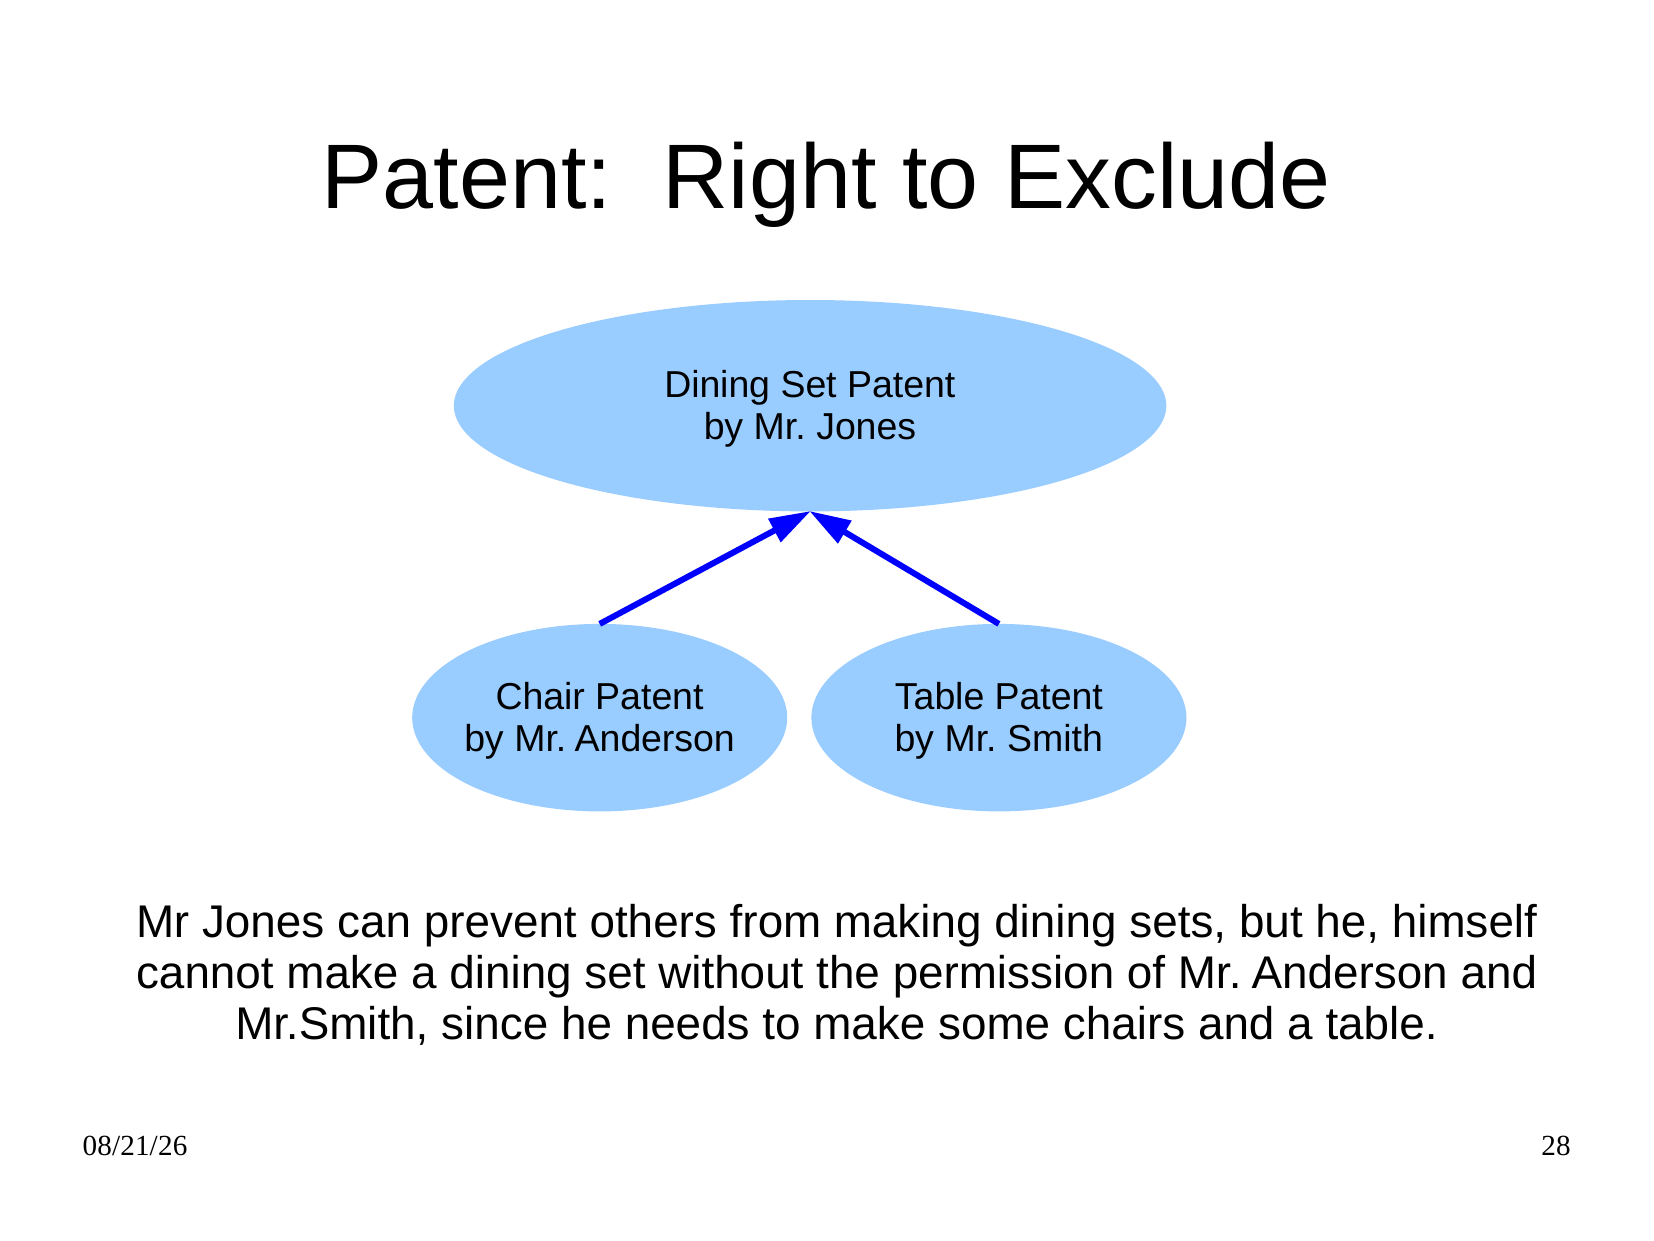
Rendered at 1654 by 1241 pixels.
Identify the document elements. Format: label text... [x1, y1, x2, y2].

text_box Mr Jones can prevent others from making dining sets, but he, himself cannot make a dining set without the permission of Mr. Anderson and Mr.Smith, since he needs to make some chairs and a table. [108, 888, 1566, 1057]
text_box Chair Patent by Mr. Anderson [412, 623, 788, 812]
title Patent: Right to Exclude [82, 73, 1571, 281]
text_box Table Patent by Mr. Smith [811, 623, 1187, 812]
text_box Dining Set Patent by Mr. Jones [453, 300, 1167, 512]
